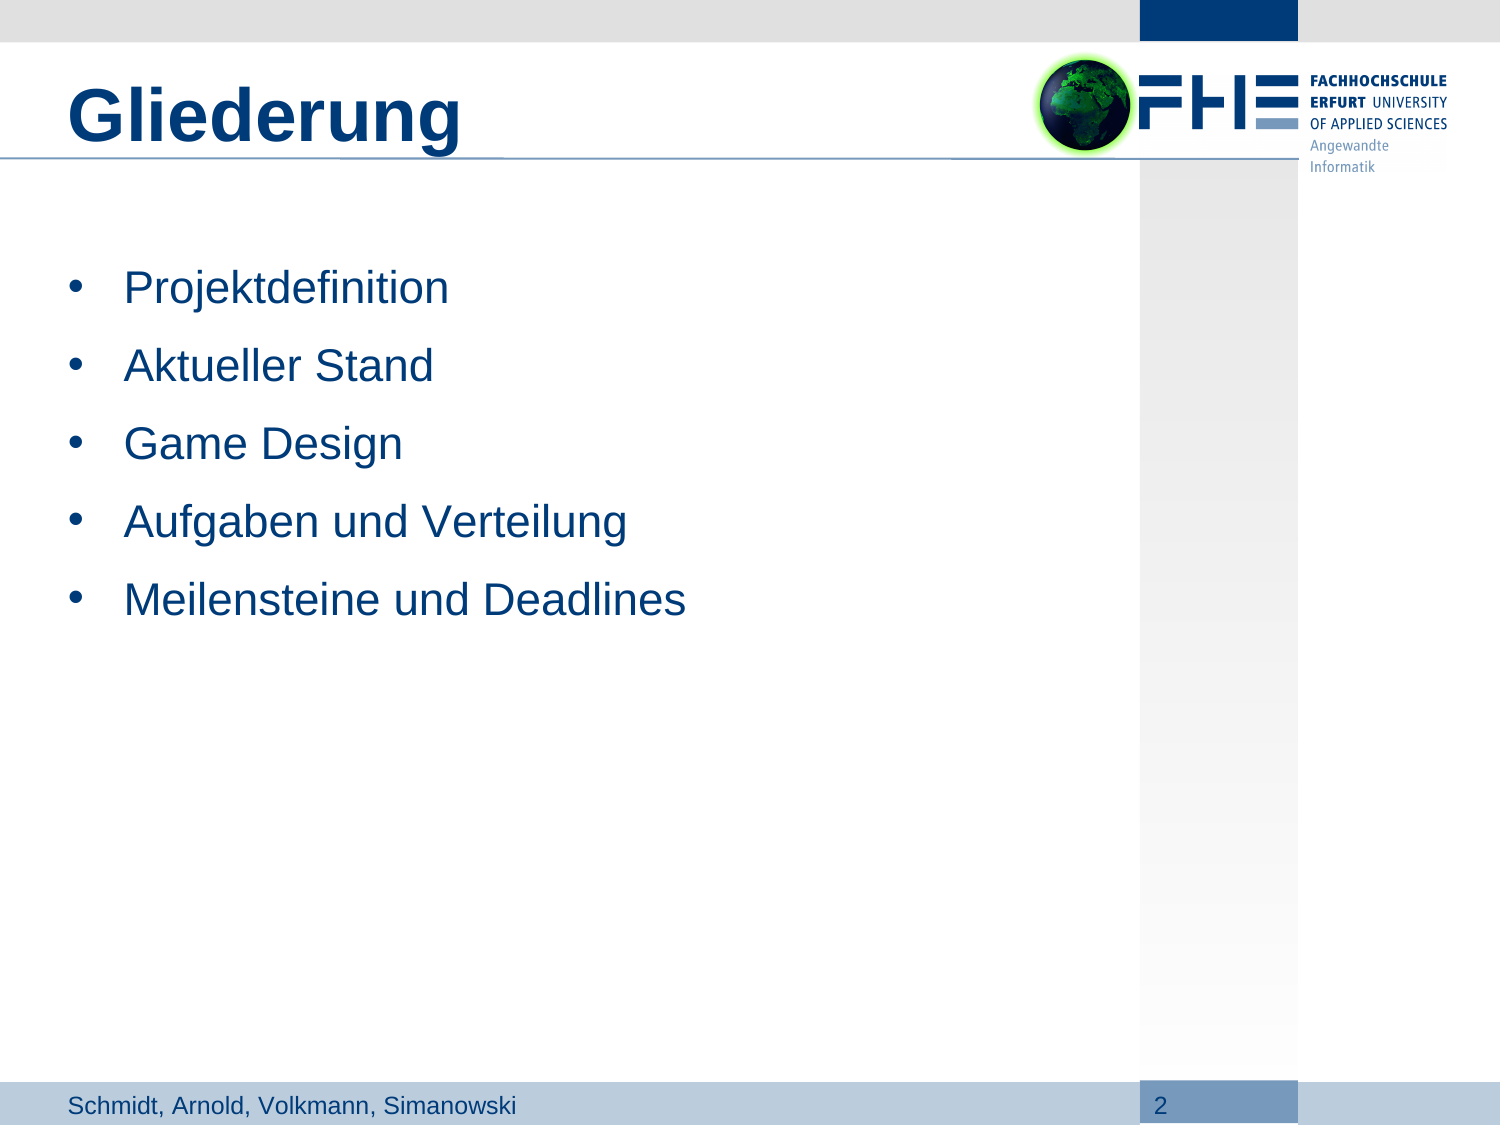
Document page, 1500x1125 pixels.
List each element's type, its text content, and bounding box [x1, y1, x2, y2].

picture [1030, 50, 1140, 58]
title Gliederung [53, 58, 1140, 142]
list Projektdefinition Aktueller Stand Game Design Aufgaben und Verteilung Meilensteine und Deadlines [53, 172, 1500, 1083]
picture [1030, 75, 1447, 172]
